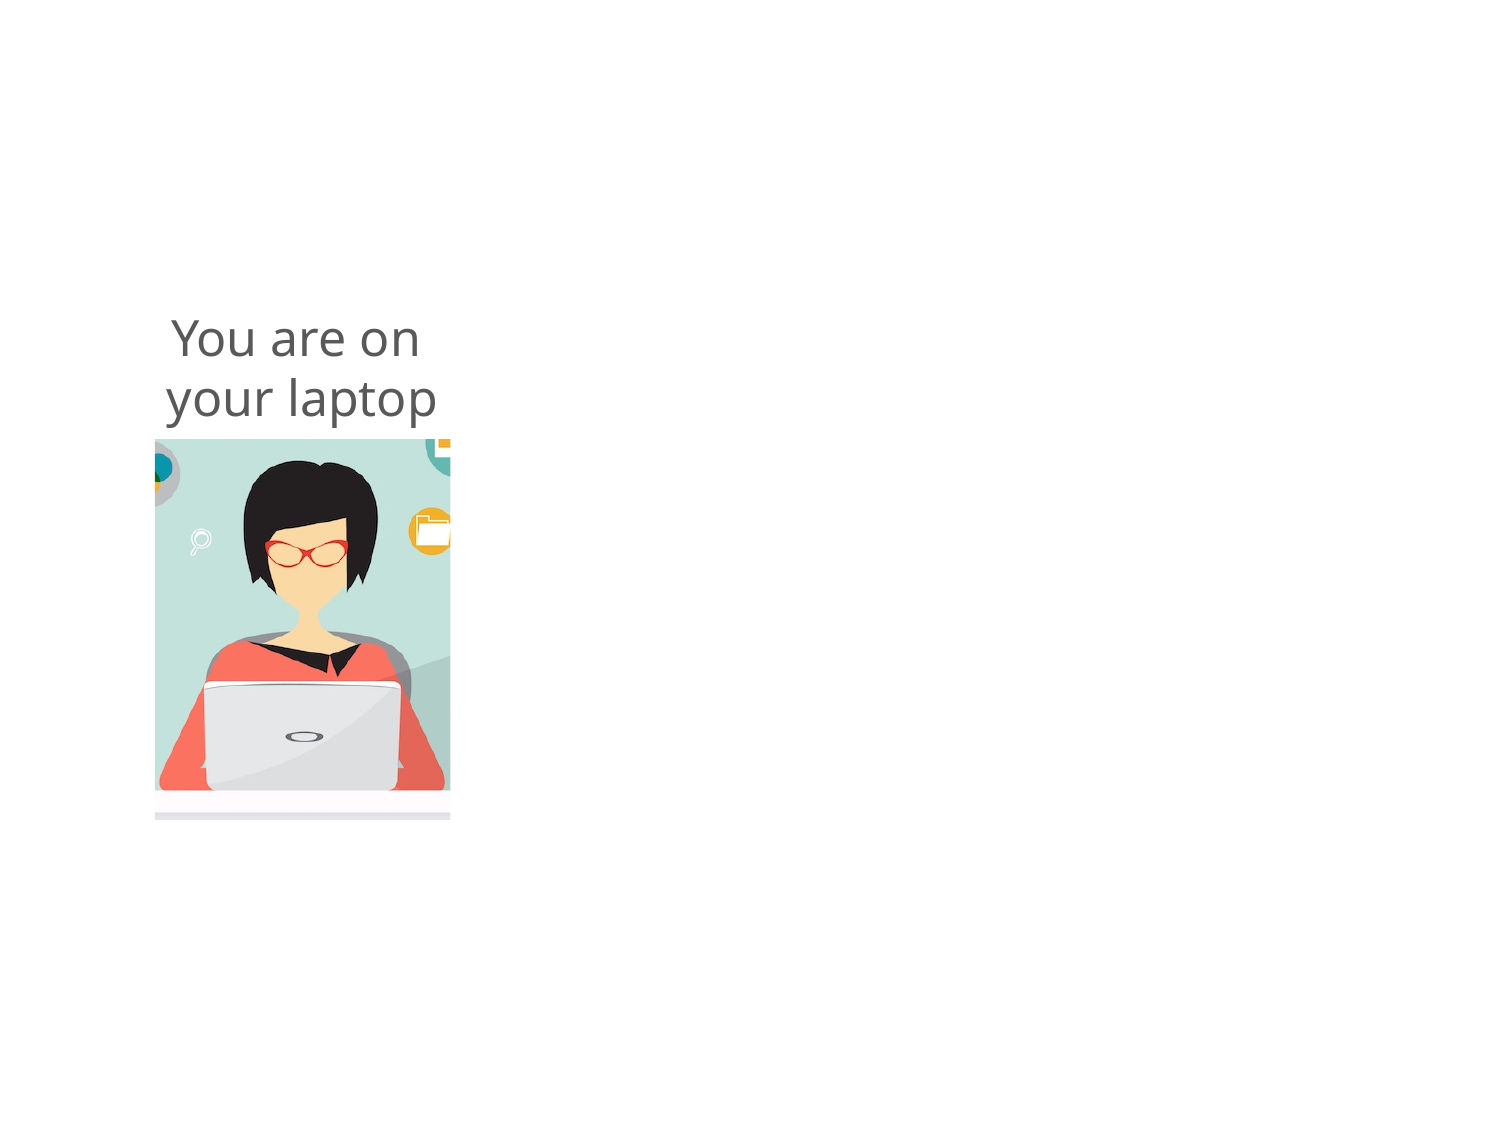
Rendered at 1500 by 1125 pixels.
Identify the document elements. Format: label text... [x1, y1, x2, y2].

list You are on your laptop [81, 290, 524, 528]
picture [154, 439, 451, 820]
